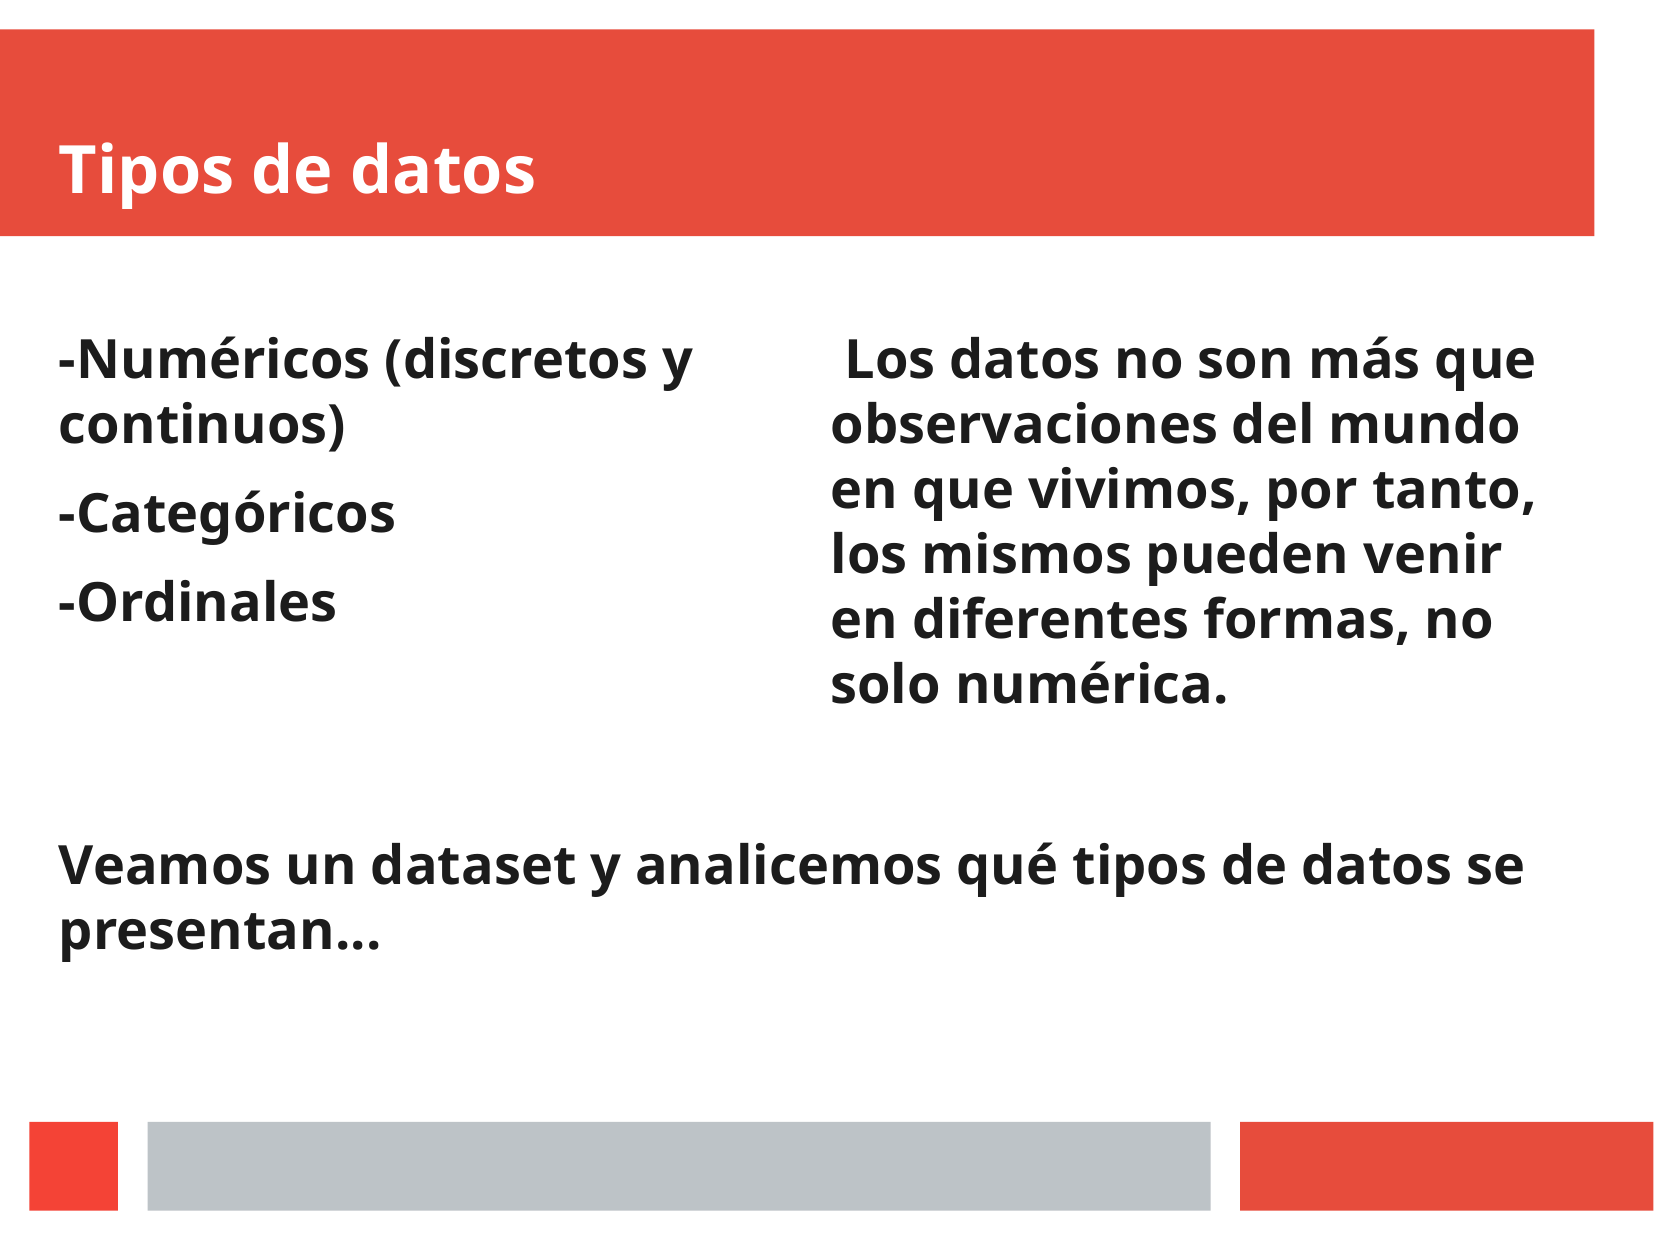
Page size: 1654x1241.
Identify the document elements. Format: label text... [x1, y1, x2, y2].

text_box Los datos no son más que observaciones del mundo en que vivimos, por tanto, los mismos pueden venir en diferentes formas, no solo numérica. [830, 324, 1566, 691]
text_box Tipos de datos [132, 164, 146, 186]
text_box -Numéricos (discretos y continuos) -Categóricos -Ordinales [59, 324, 794, 691]
text_box Tipos de datos [58, 58, 1595, 207]
text_box Veamos un dataset y analicemos qué tipos de datos se presentan... [58, 829, 1565, 1092]
